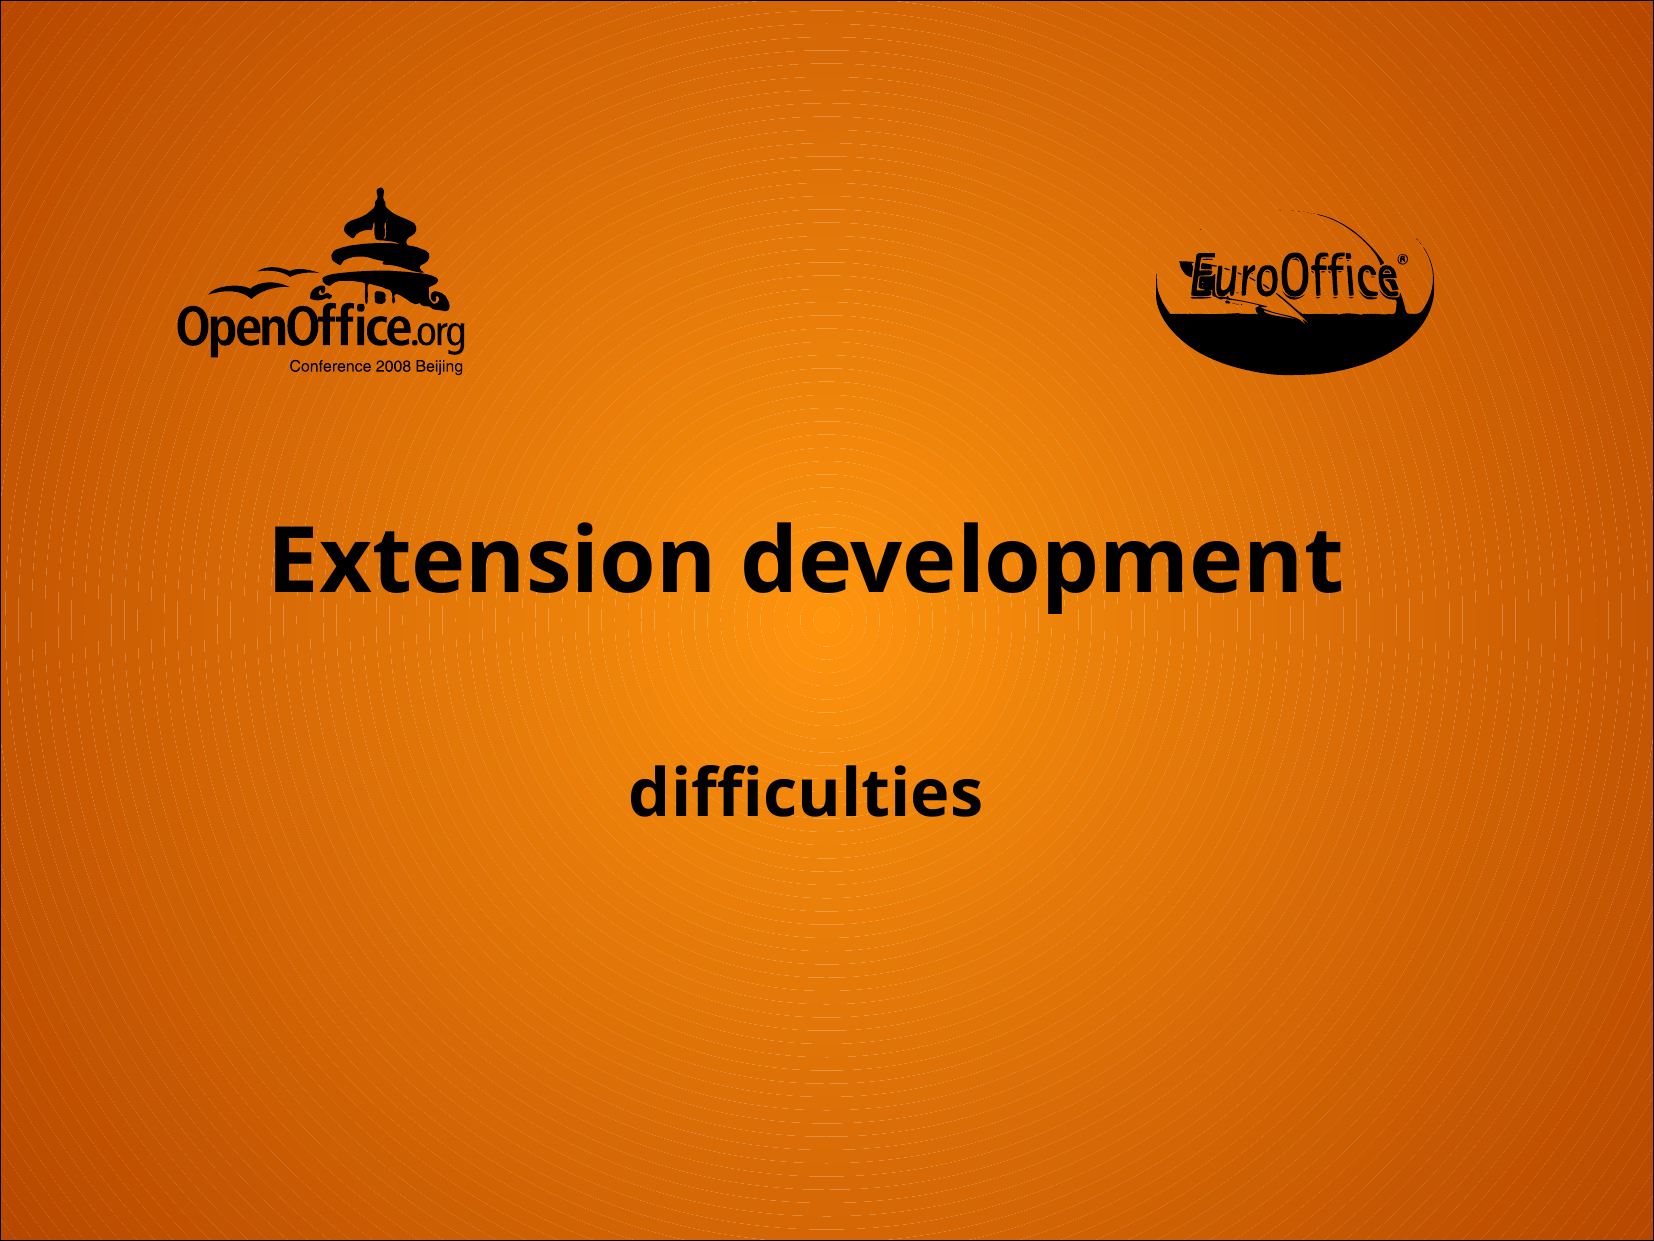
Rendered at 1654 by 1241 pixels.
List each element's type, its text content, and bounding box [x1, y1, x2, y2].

text_box Extension development difficulties [37, 487, 1576, 1126]
